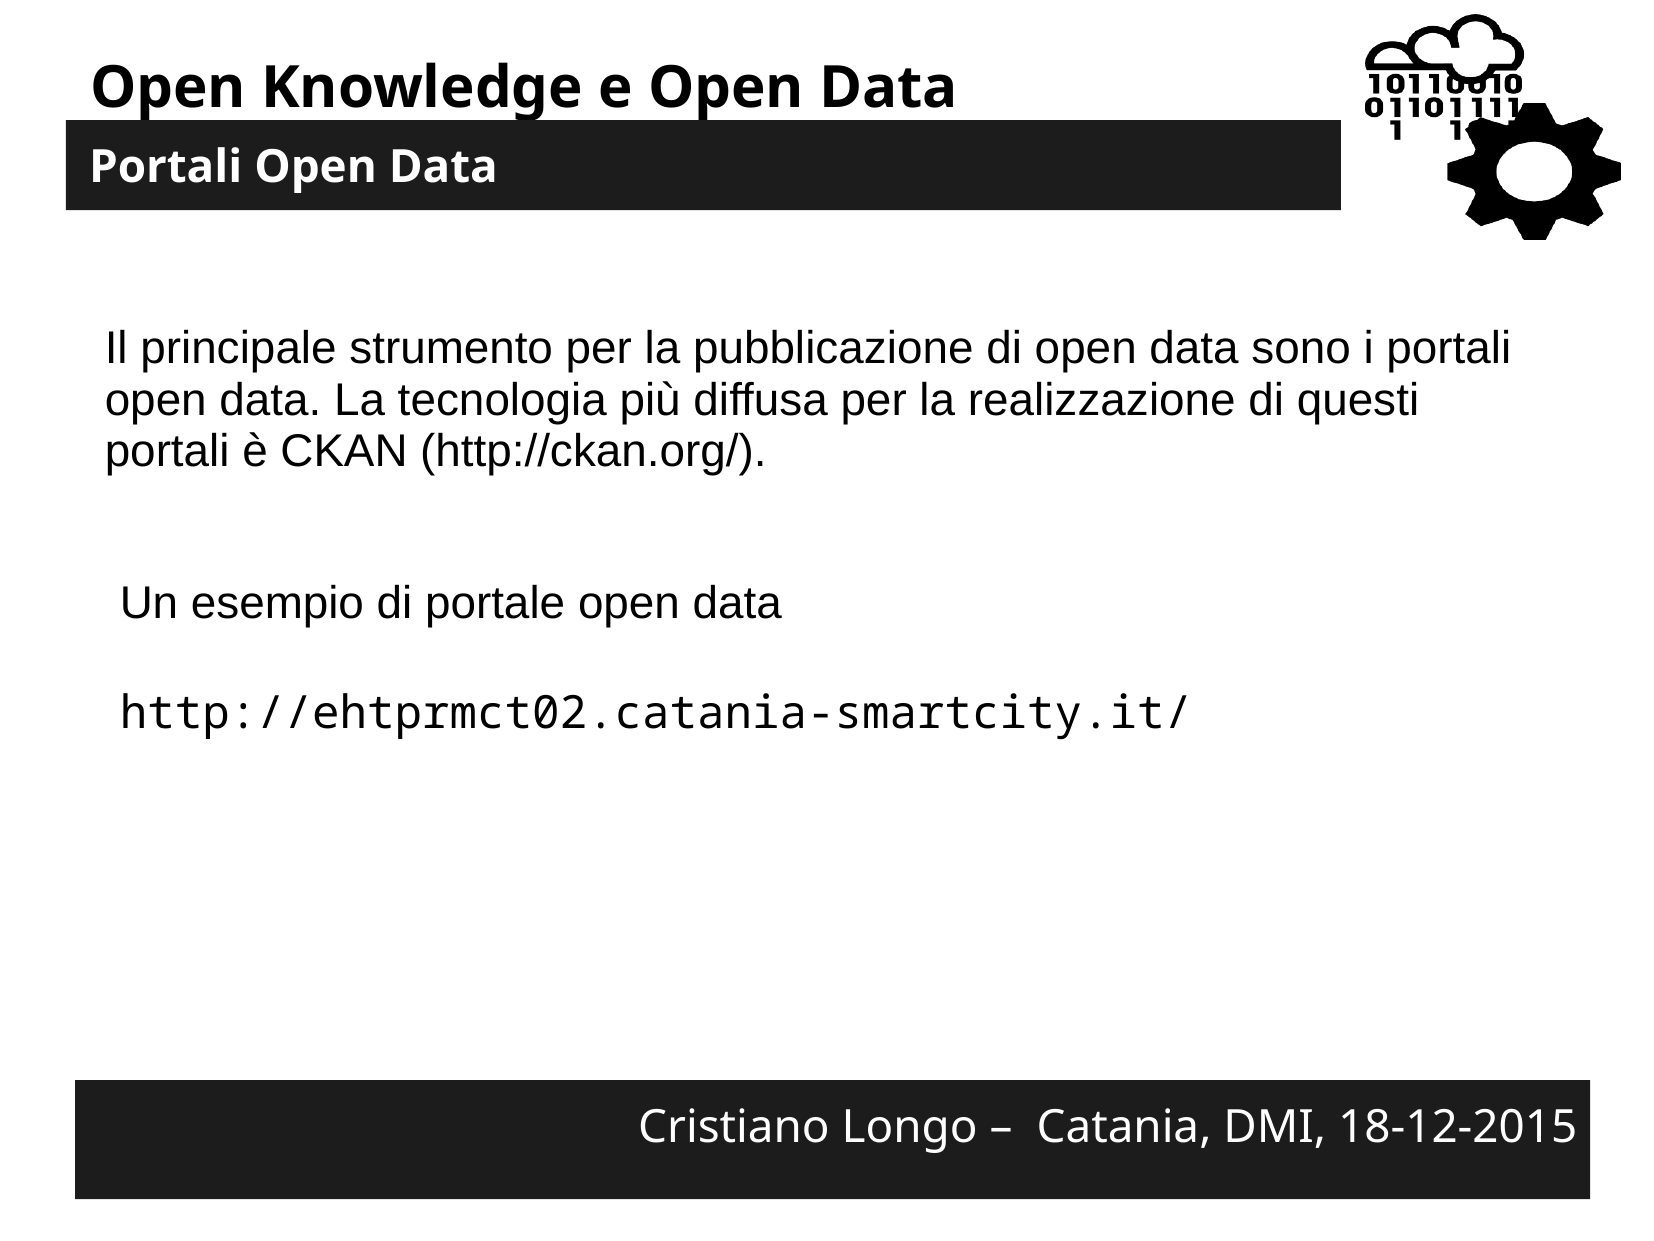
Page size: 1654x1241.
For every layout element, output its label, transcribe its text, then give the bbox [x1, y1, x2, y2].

list Portali Open Data [65, 120, 1341, 211]
list Open Knowledge e Open Data [75, 45, 1325, 120]
text_box Il principale strumento per la pubblicazione di open data sono i portali open data. La tecnologia più diffusa per la realizzazione di questi portali è CKAN (http://ckan.org/). [90, 315, 1541, 484]
list Cristiano Longo – Catania, DMI, 18-12-2015 [75, 1080, 1591, 1200]
text_box Un esempio di portale open data http://ehtprmct02.catania-smartcity.it/ [105, 570, 1516, 741]
picture [1365, 14, 1621, 241]
